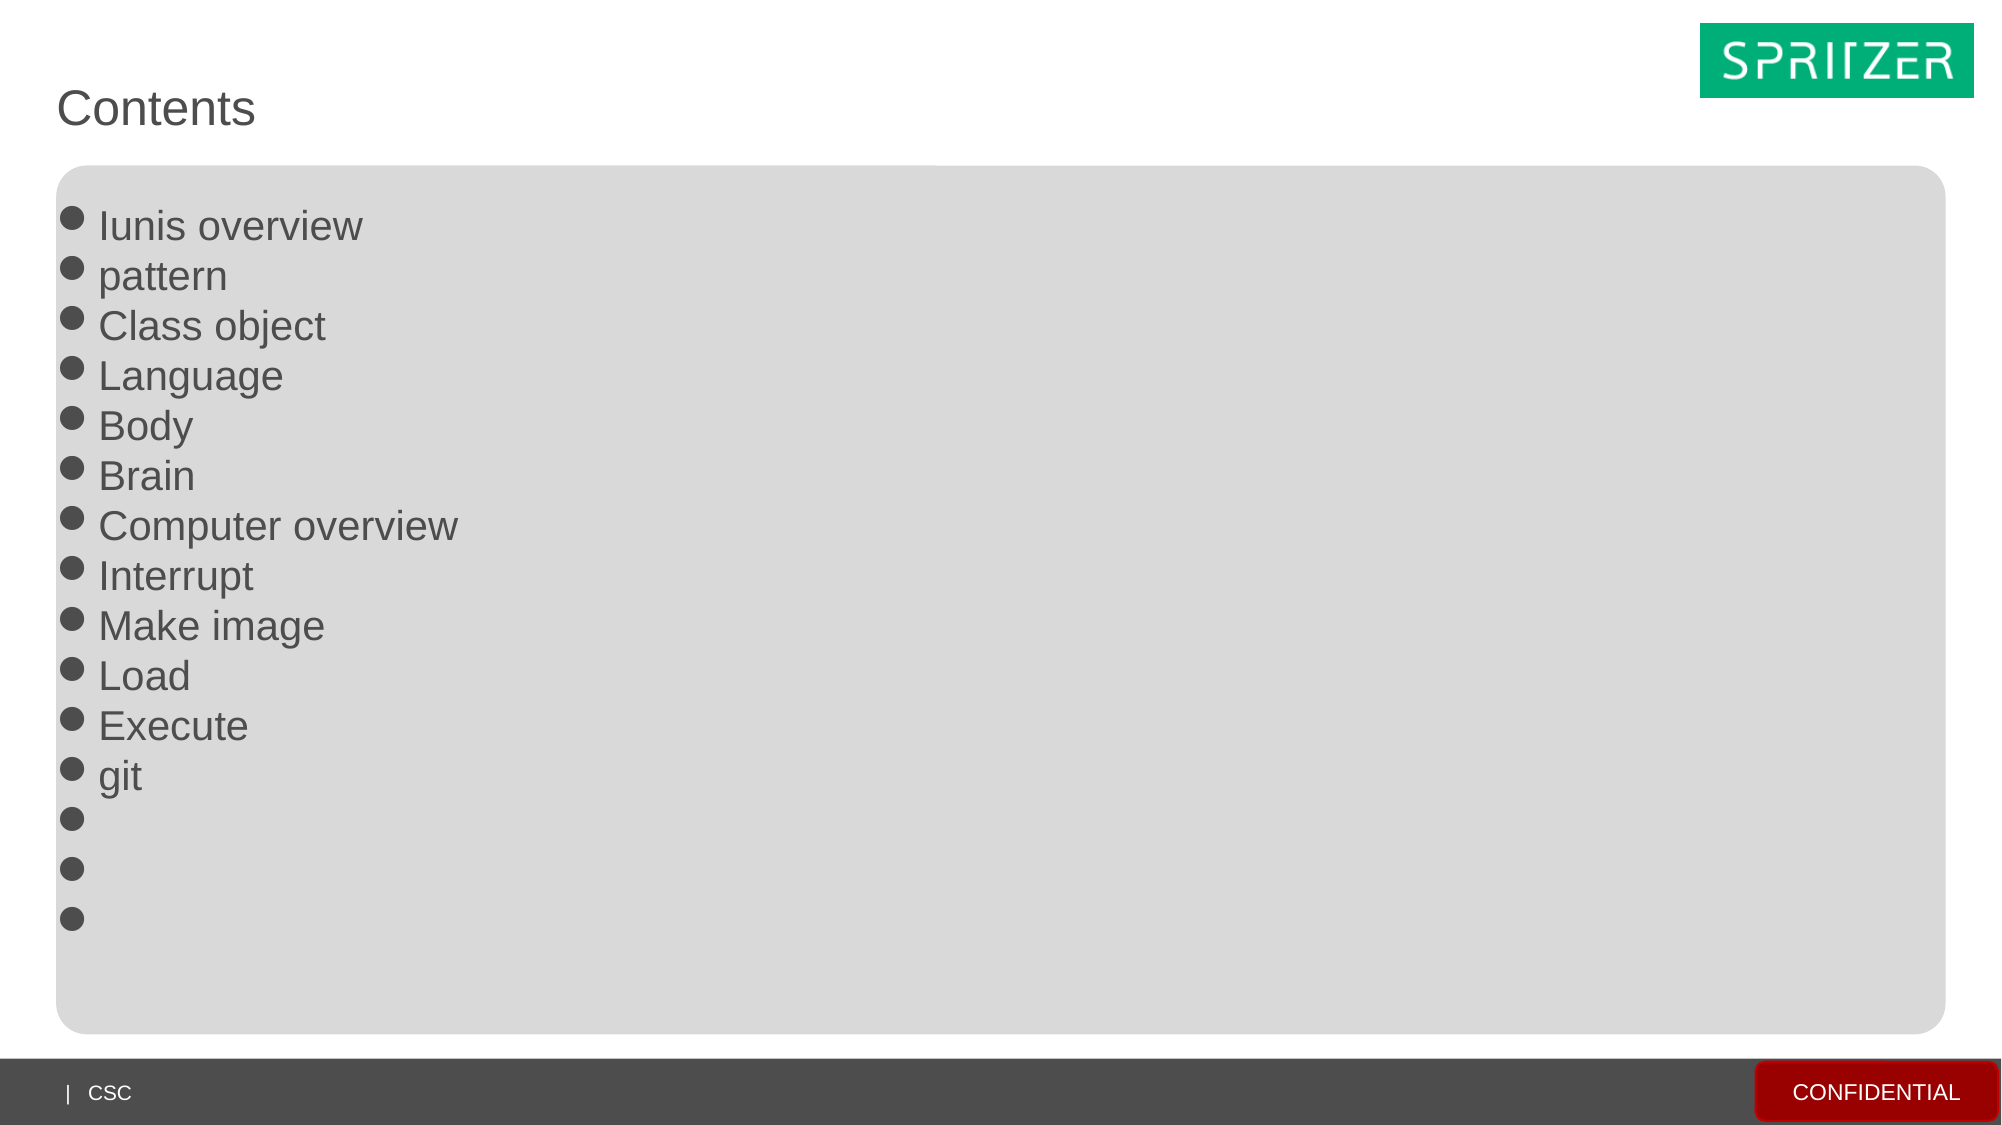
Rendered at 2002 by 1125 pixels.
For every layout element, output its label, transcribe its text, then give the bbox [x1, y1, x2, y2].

picture [1700, 23, 1974, 98]
text_box Iunis overview pattern Class object Language Body Brain Computer overview Interrupt Make image Load Execute git [56, 193, 1243, 591]
text_box Contents [56, 46, 1946, 165]
